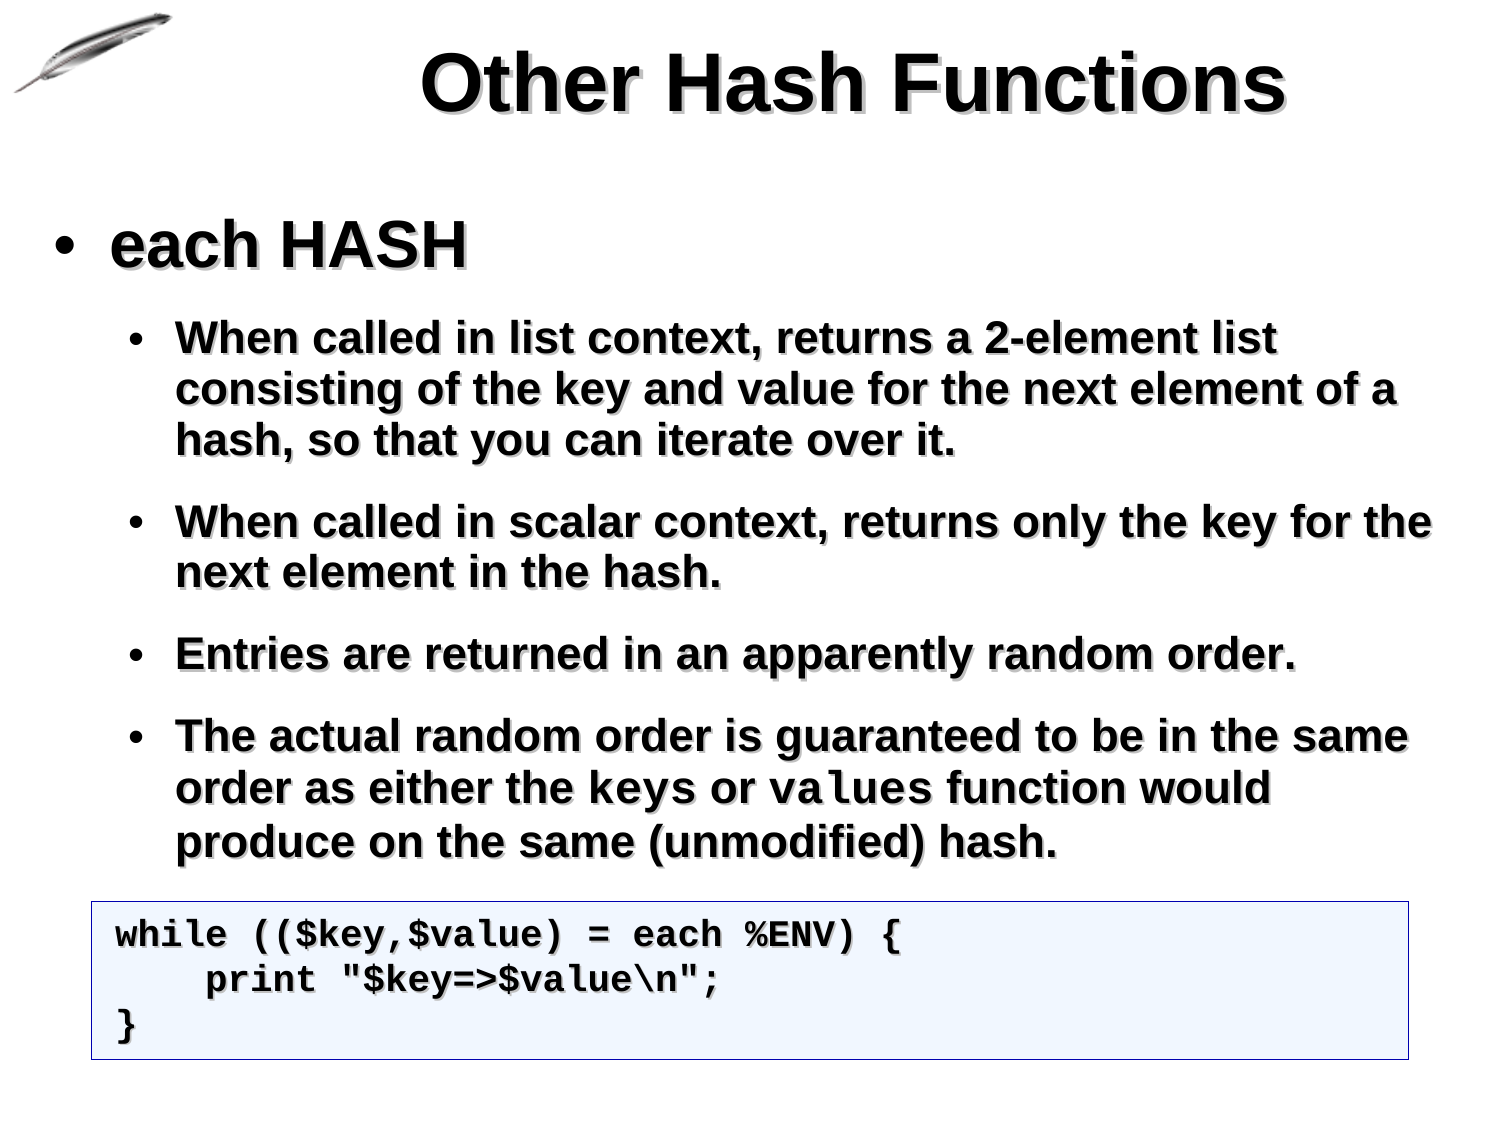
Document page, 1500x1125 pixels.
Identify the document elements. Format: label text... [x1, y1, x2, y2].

picture [10, 11, 178, 95]
list each HASH When called in list context, returns a 2-element list consisting of the key and value for the next element of a hash, so that you can iterate over it. When called in scalar context, returns only the key for the next element in the hash. Entries are returned in an apparently random order. The actual random order is guaranteed to be in the same order as either the keys or values function would produce on the same (unmodified) hash. [53, 207, 1447, 1084]
title Other Hash Functions [419, 0, 1459, 176]
text_box while (($key,$value) = each %ENV) { print "$key=>$value\n"; } [91, 901, 1409, 1060]
